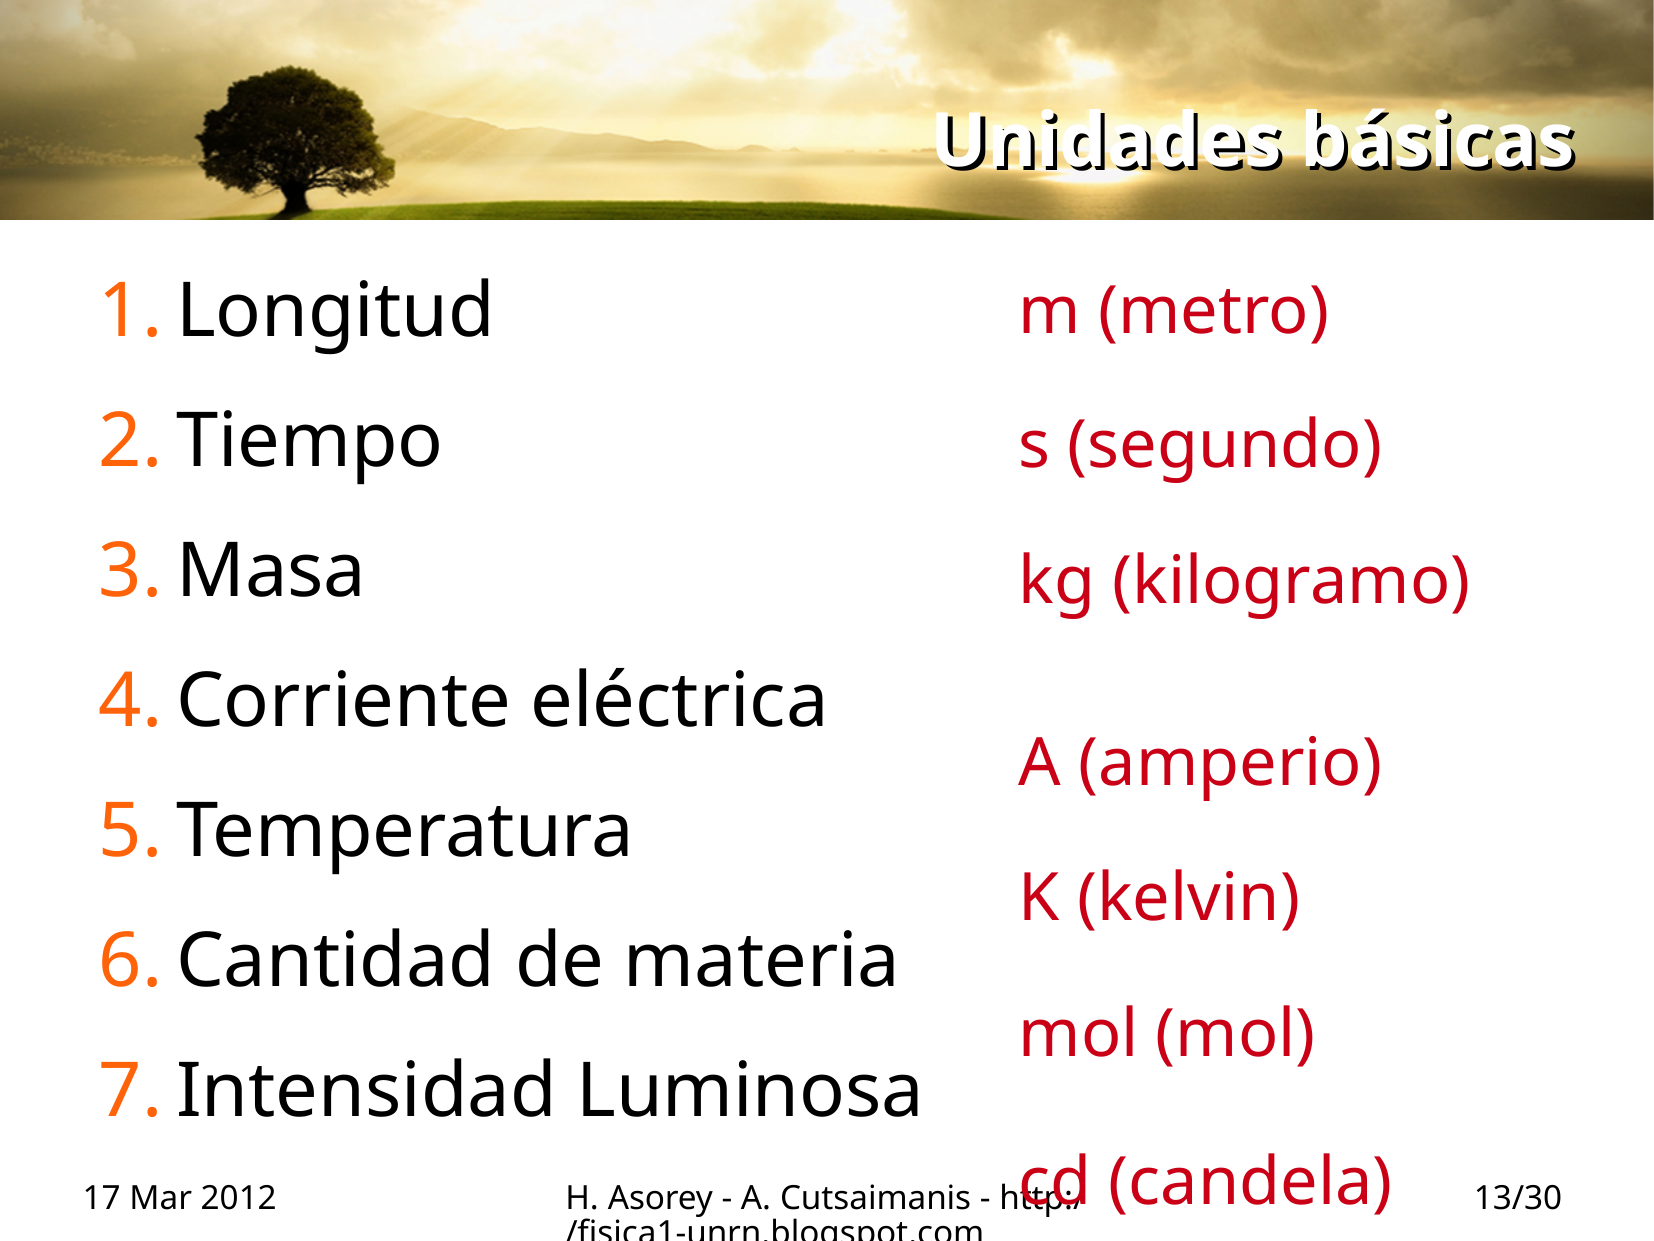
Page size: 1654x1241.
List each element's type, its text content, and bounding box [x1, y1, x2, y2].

text_box m (metro) s (segundo) kg (kilogramo) A (amperio) K (kelvin) mol (mol) cd (candela) [930, 255, 1636, 1193]
list Longitud Tiempo Masa Corriente eléctrica Temperatura Cantidad de materia Intensidad Luminosa [82, 255, 930, 1141]
title Unidades básicas [86, 49, 1576, 226]
picture [0, 0, 1654, 220]
